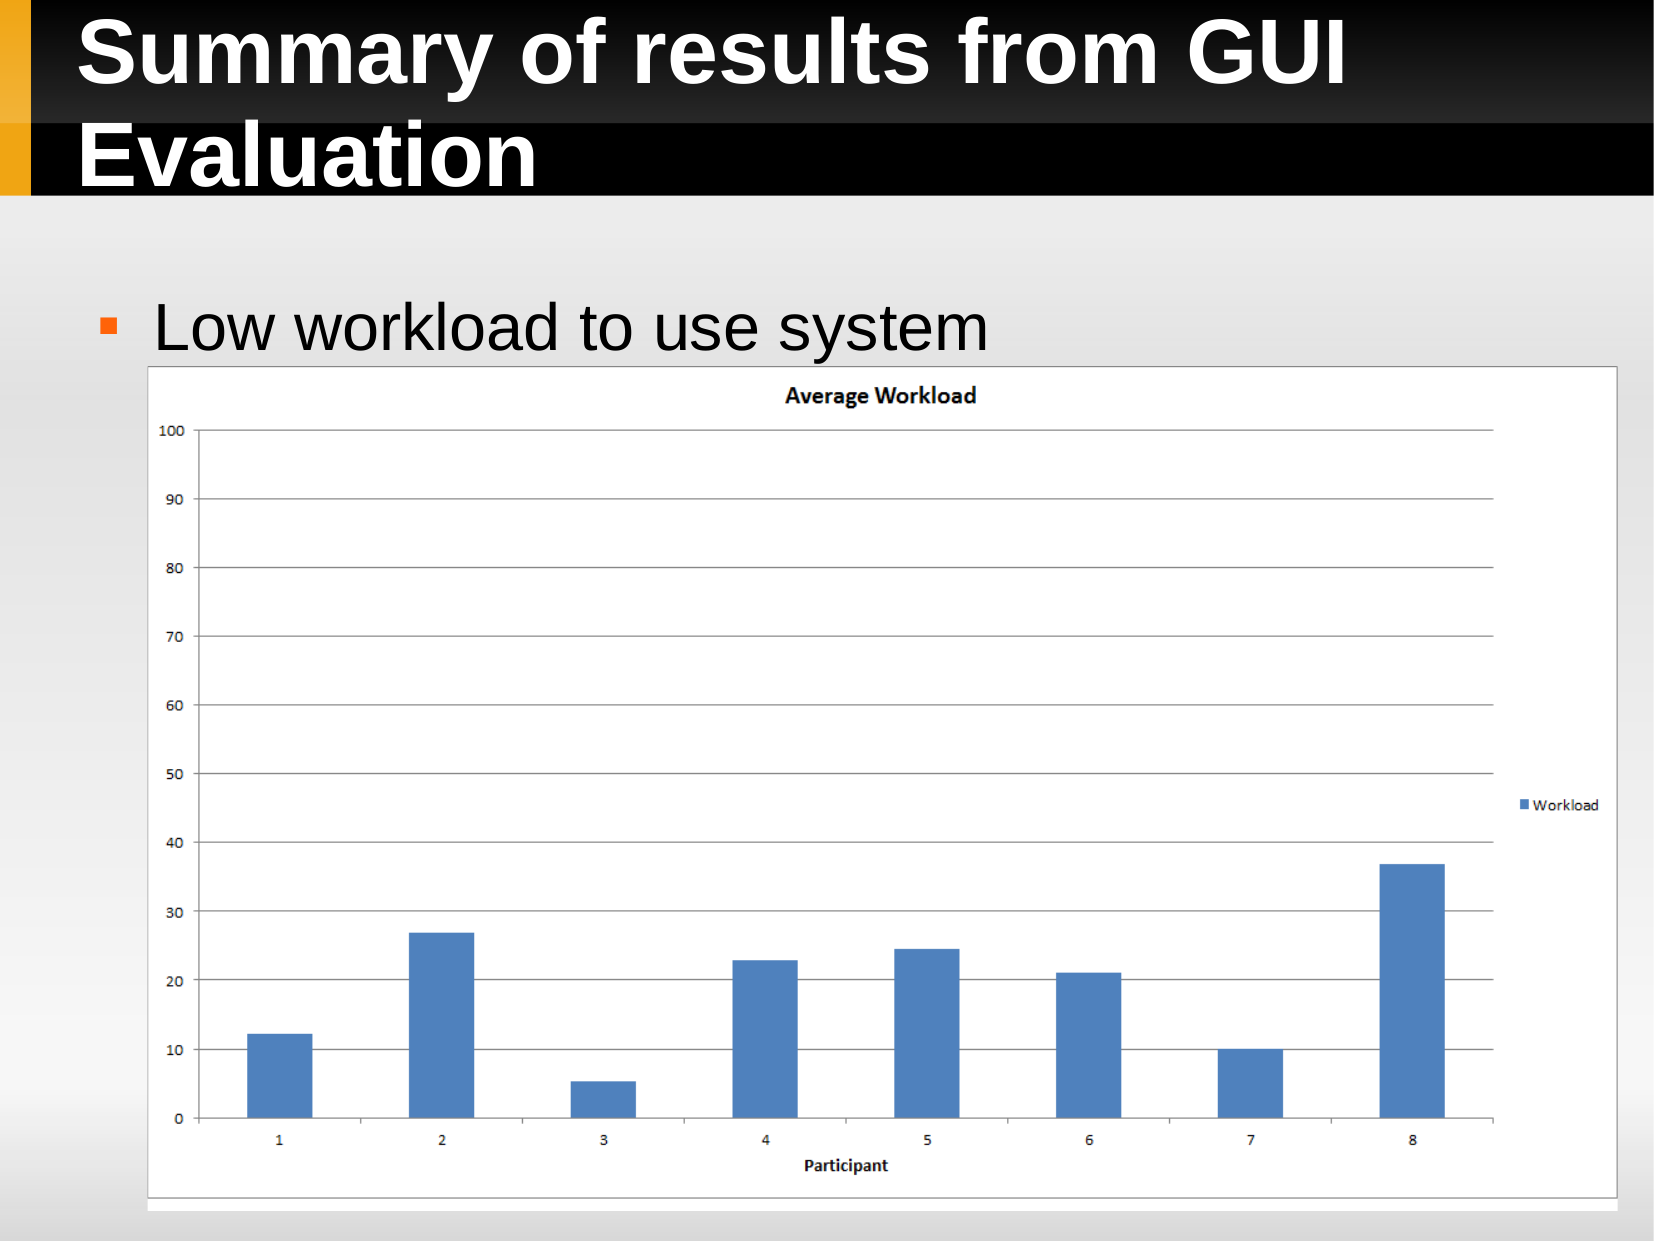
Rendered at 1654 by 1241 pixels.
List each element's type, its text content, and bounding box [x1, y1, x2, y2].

list Low workload to use system [82, 290, 1571, 1109]
picture [0, 0, 1654, 1241]
title Summary of results from GUI Evaluation [76, 0, 1565, 208]
